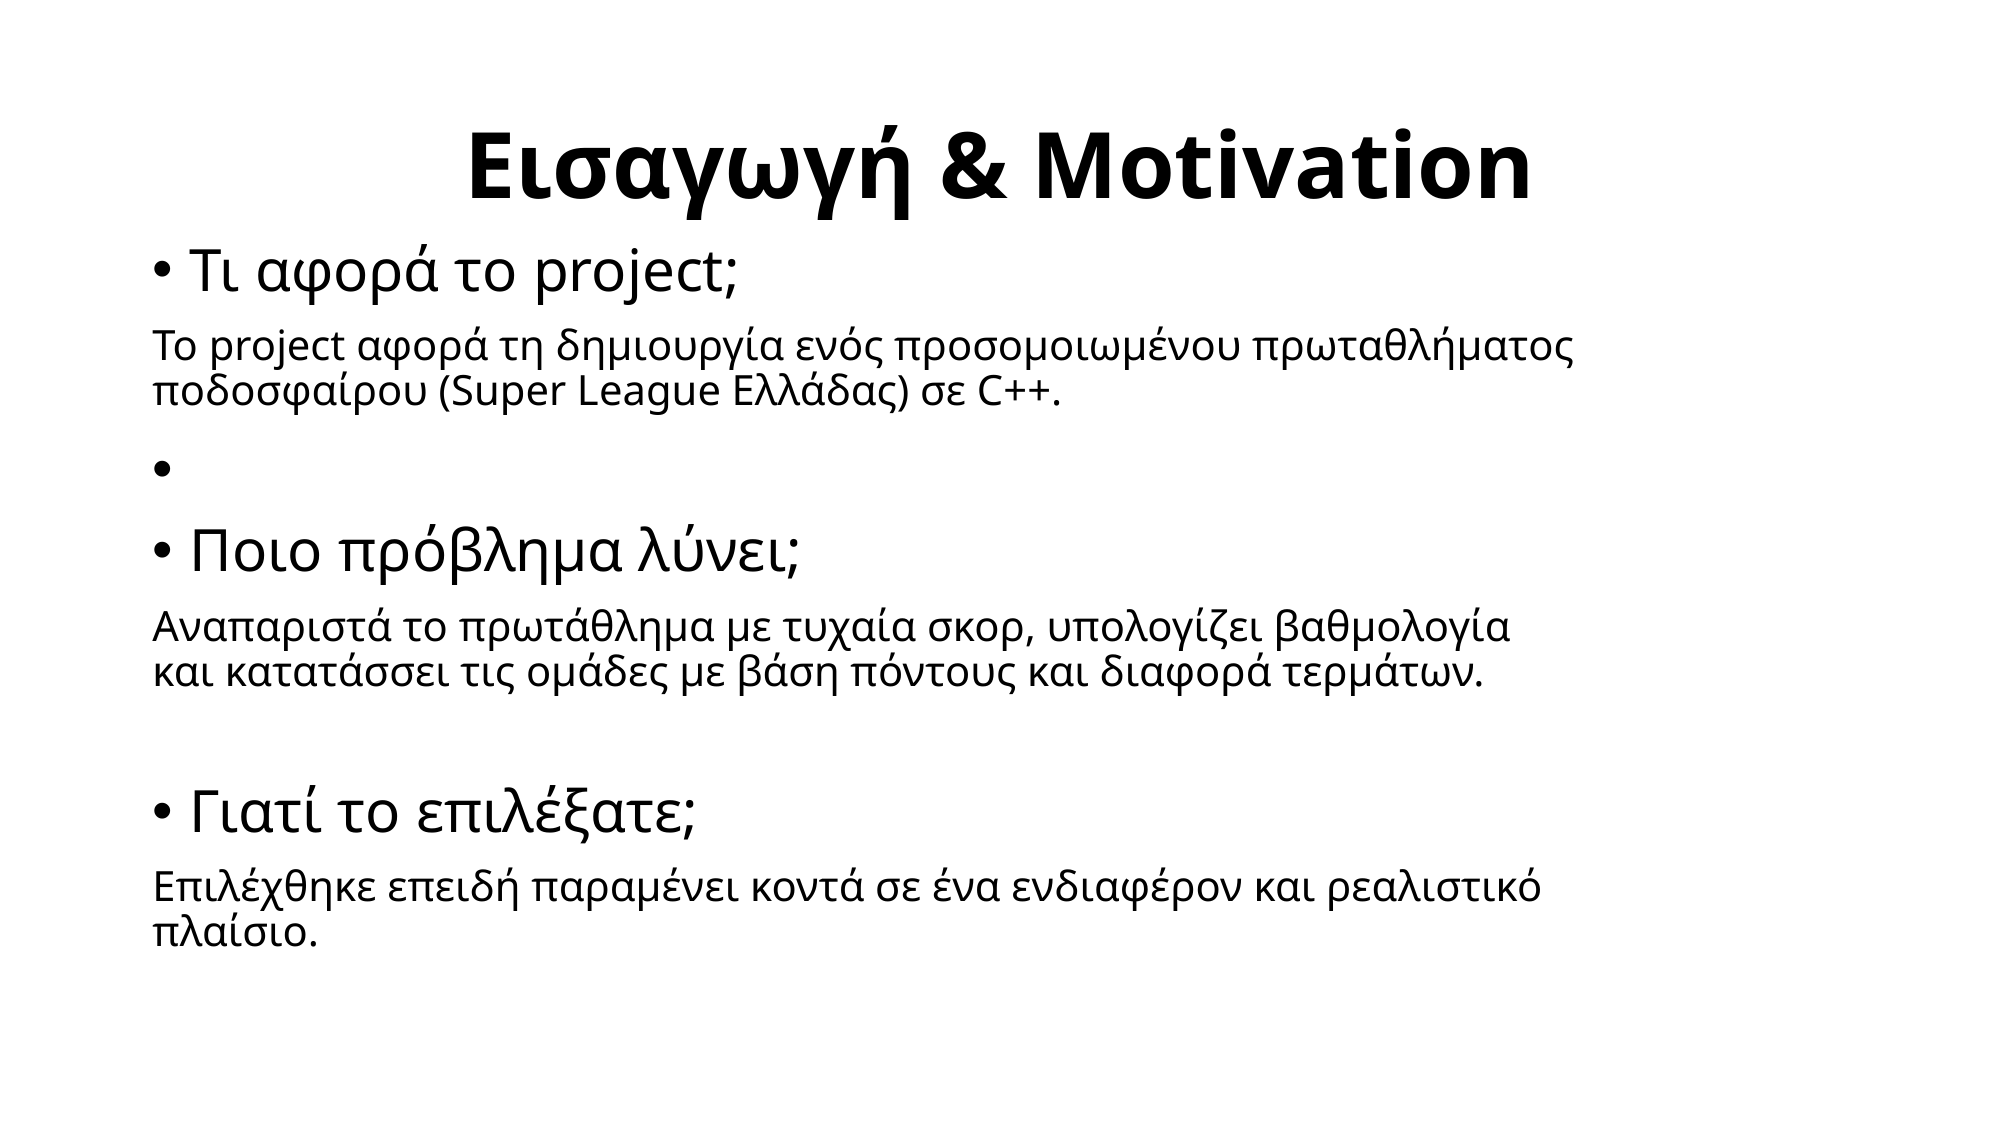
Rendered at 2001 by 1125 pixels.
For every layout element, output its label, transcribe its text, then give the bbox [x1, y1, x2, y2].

title Εισαγωγή & Motivation [137, 59, 1863, 278]
list Τι αφορά το project; Το project αφορά τη δημιουργία ενός προσομοιωμένου πρωταθλήματος ποδοσφαίρου (Super League Ελλάδας) σε C++. Ποιο πρόβλημα λύνει; Αναπαριστά το πρωτάθλημα με τυχαία σκορ, υπολογίζει βαθμολογία και κατατάσσει τις ομάδες με βάση πόντους και διαφορά τερμάτων. Γιατί το επιλέξατε; Επιλέχθηκε επειδή παραμένει κοντά σε ένα ενδιαφέρον και ρεαλιστικό πλαίσιο. [137, 233, 1595, 1048]
